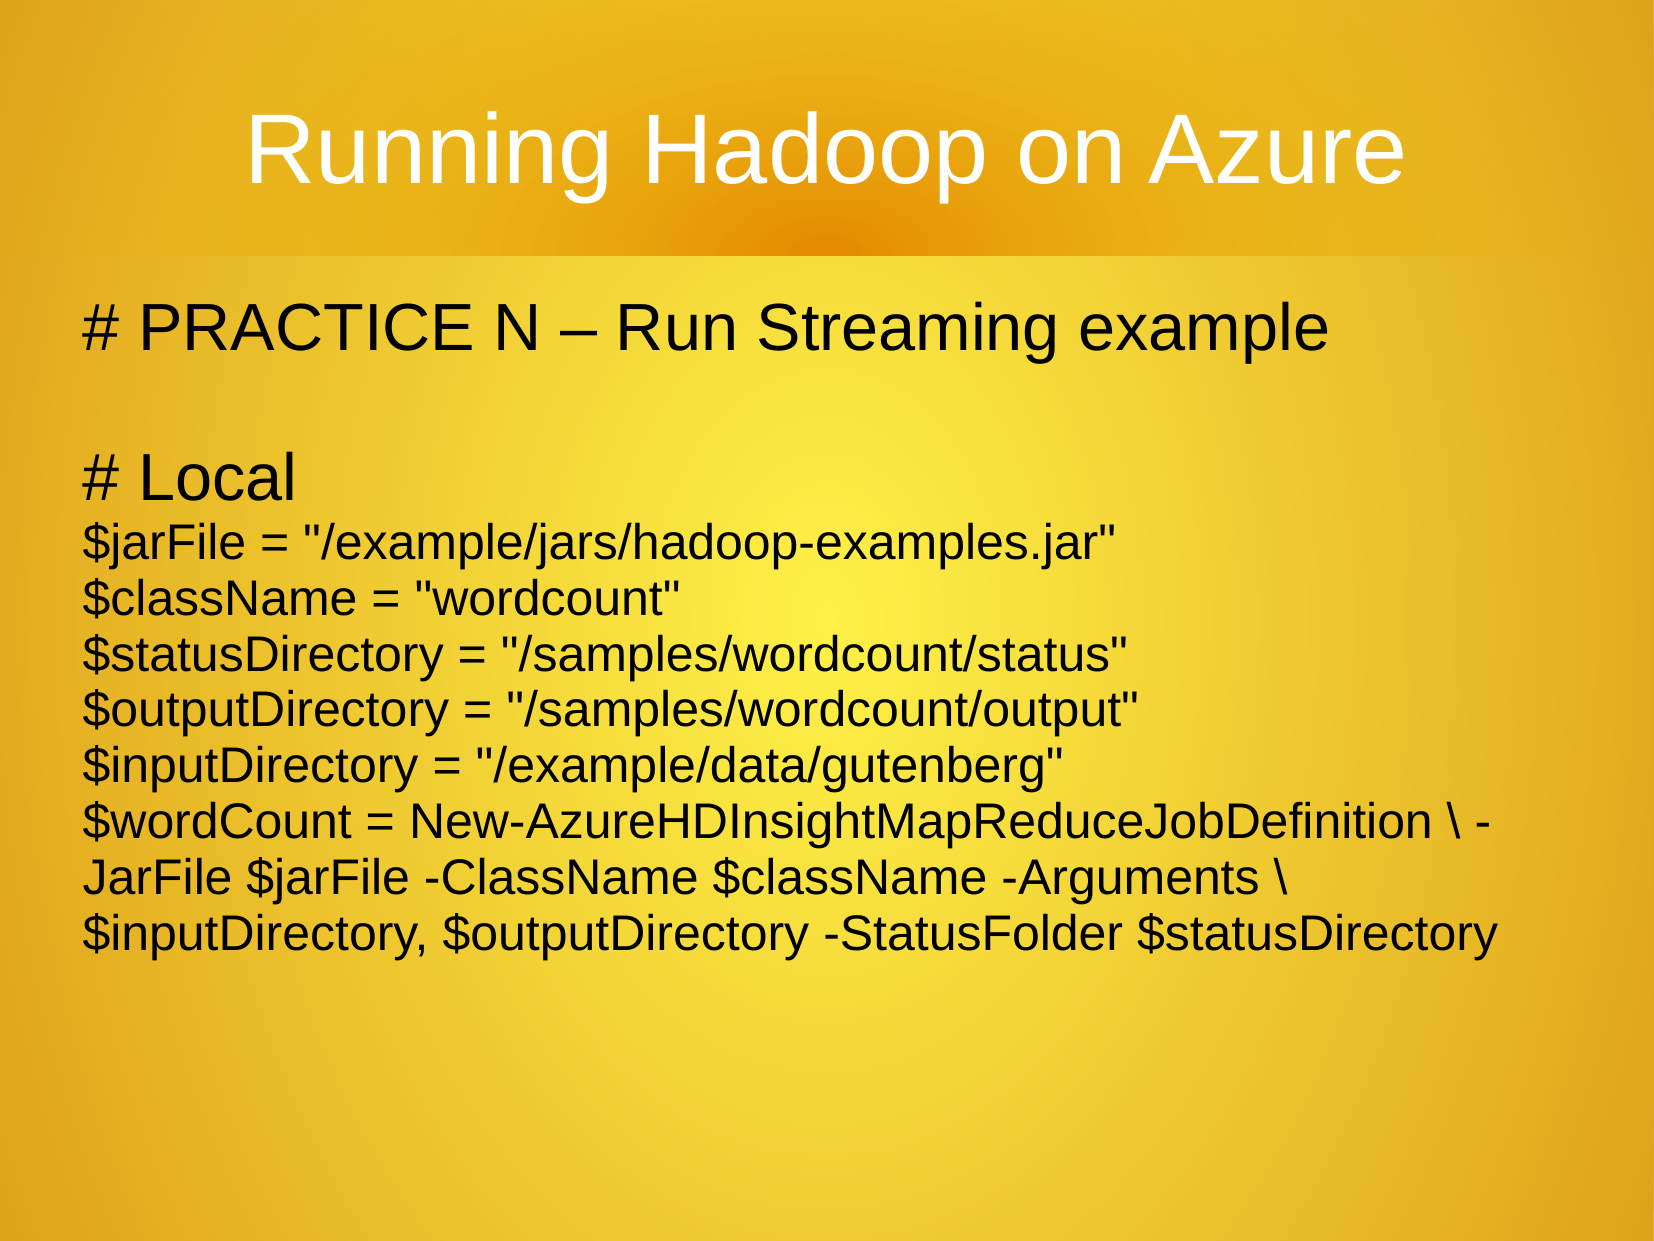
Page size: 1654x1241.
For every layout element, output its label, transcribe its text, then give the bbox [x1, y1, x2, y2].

subtitle # PRACTICE N – Run Streaming example # Local $jarFile = "/example/jars/hadoop-examples.jar" $className = "wordcount" $statusDirectory = "/samples/wordcount/status" $outputDirectory = "/samples/wordcount/output" $inputDirectory = "/example/data/gutenberg" $wordCount = New-AzureHDInsightMapReduceJobDefinition \ -JarFile $jarFile -ClassName $className -Arguments \ $inputDirectory, $outputDirectory -StatusFolder $statusDirectory [82, 290, 1571, 1185]
title Running Hadoop on Azure [82, 47, 1571, 252]
